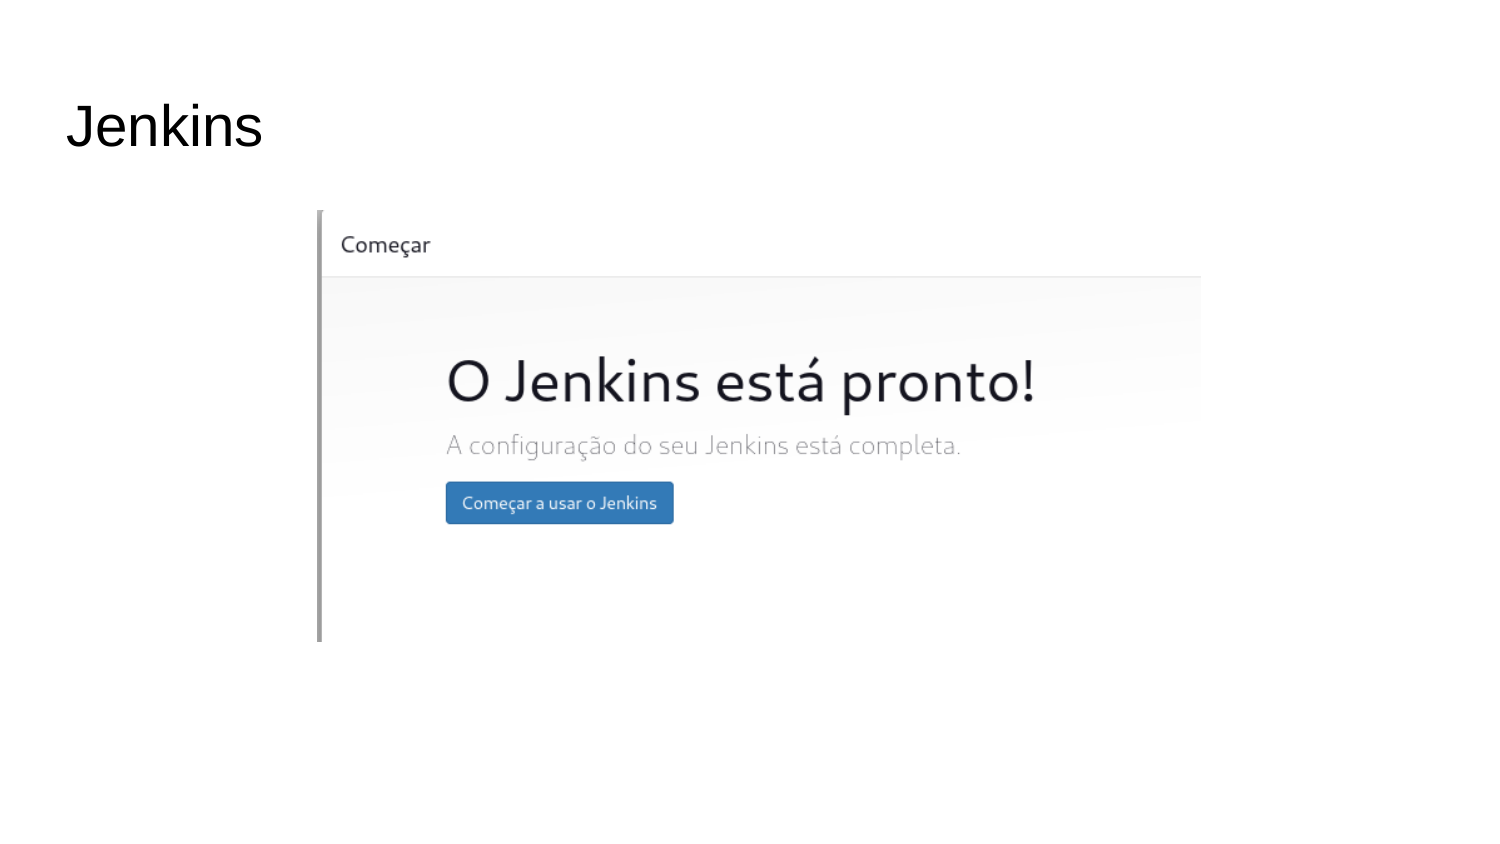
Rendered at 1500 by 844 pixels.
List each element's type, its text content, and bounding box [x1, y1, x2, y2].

picture [317, 210, 1201, 643]
title Jenkins [51, 72, 1449, 167]
